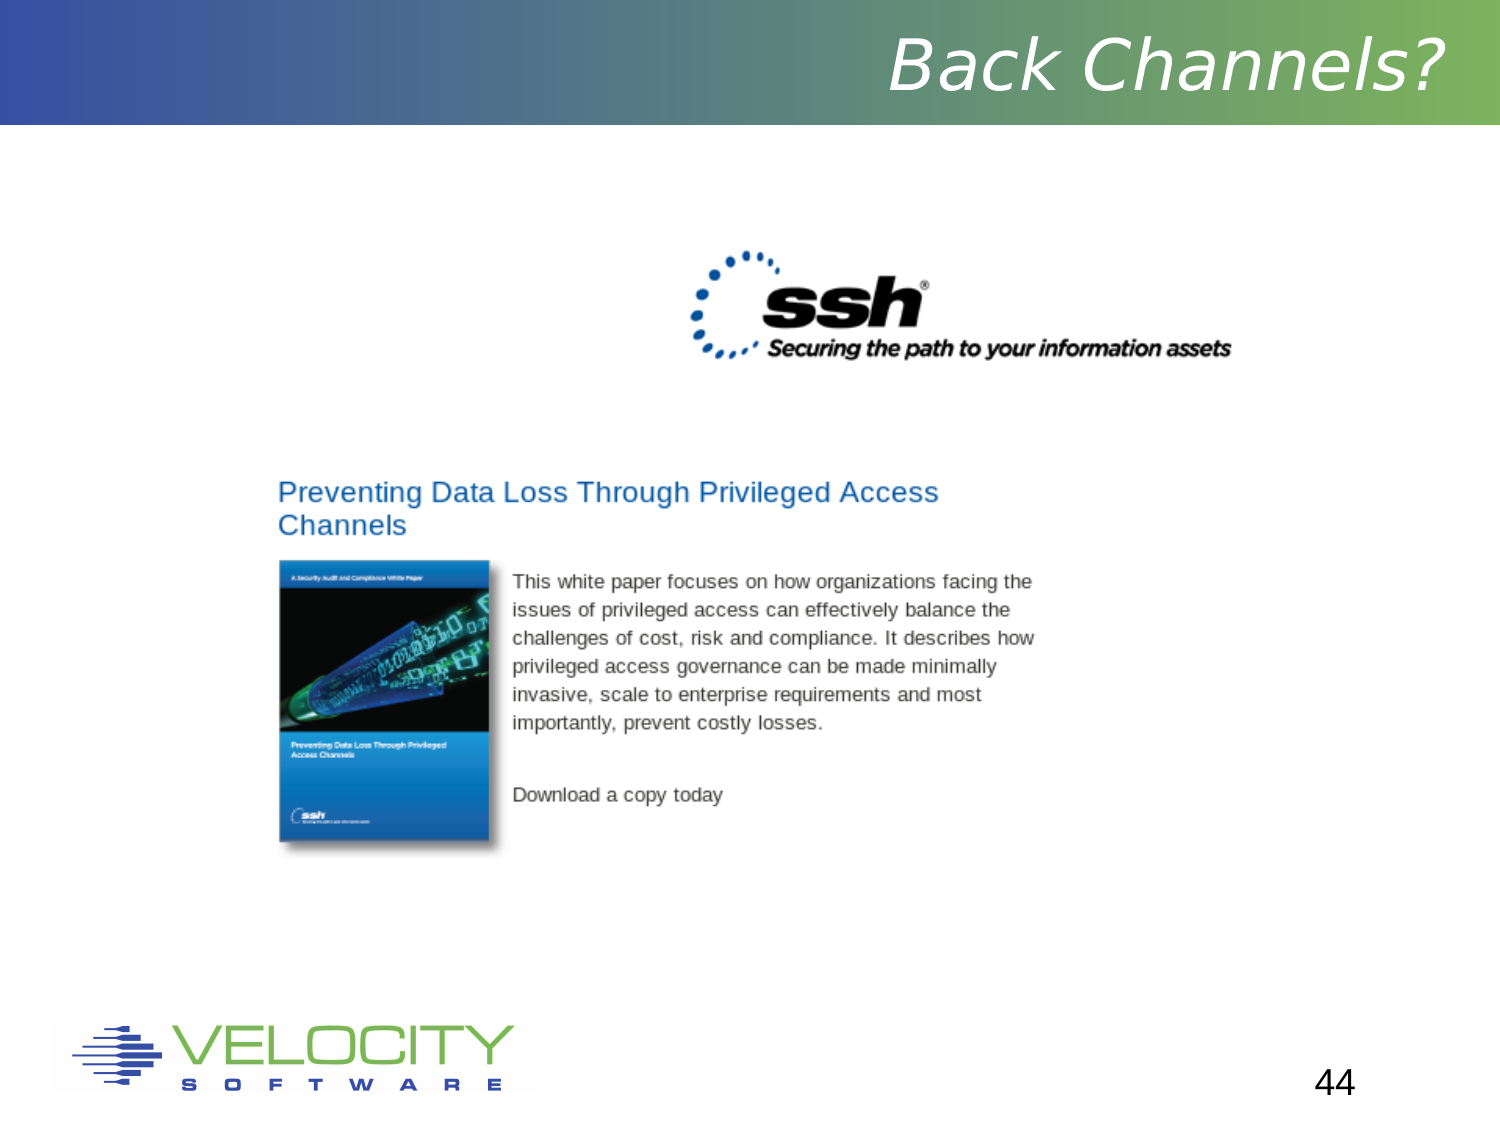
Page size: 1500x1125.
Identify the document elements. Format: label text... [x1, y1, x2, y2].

title Back Channels? [62, 12, 1463, 113]
picture [50, 1021, 538, 1094]
picture [675, 237, 1244, 376]
picture [267, 471, 1051, 863]
